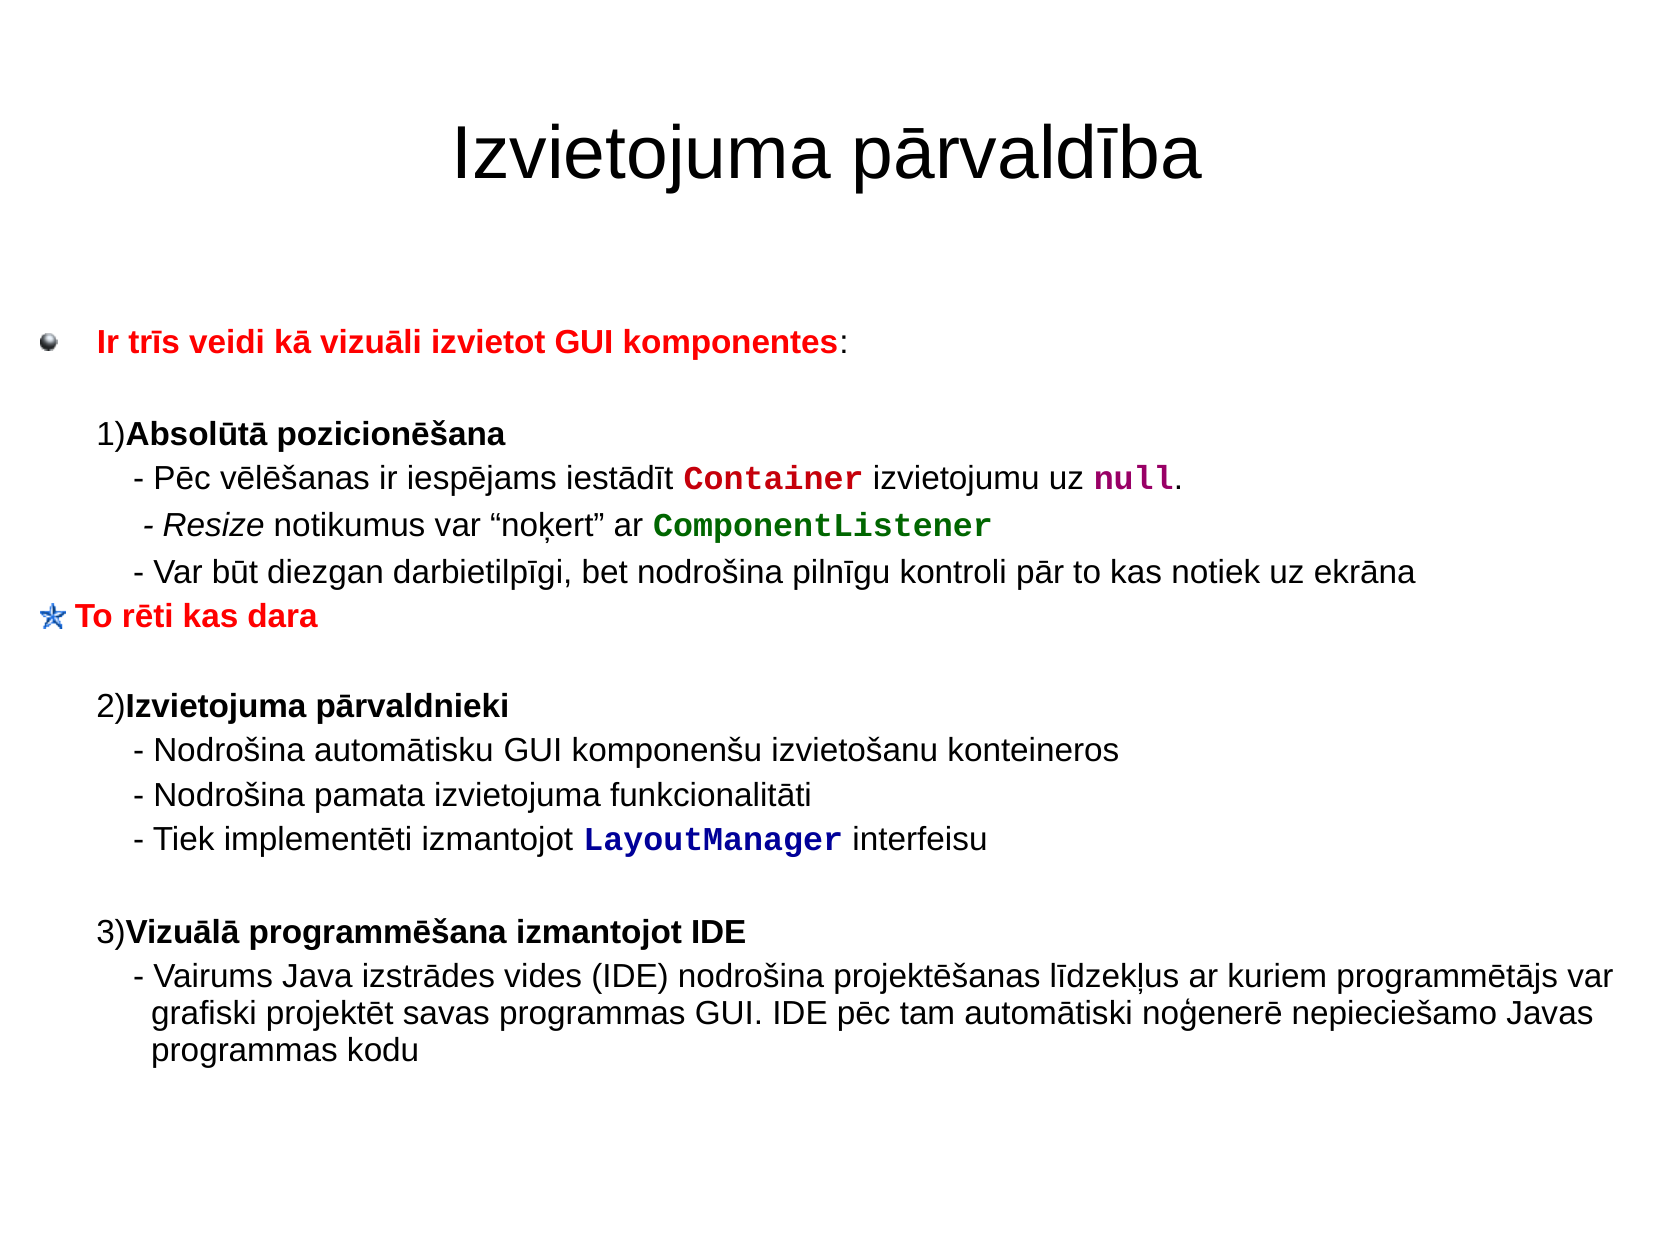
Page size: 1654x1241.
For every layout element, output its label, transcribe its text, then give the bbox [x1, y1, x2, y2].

text_box Ir trīs veidi kā vizuāli izvietot GUI komponentes: 1)Absolūtā pozicionēšana - Pēc vēlēšanas ir iespējams iestādīt Container izvietojumu uz null. - Resize notikumus var “noķert” ar ComponentListener - Var būt diezgan darbietilpīgi, bet nodrošina pilnīgu kontroli pār to kas notiek uz ekrāna To rēti kas dara 2)Izvietojuma pārvaldnieki - Nodrošina automātisku GUI komponenšu izvietošanu konteineros - Nodrošina pamata izvietojuma funkcionalitāti - Tiek implementēti izmantojot LayoutManager interfeisu 3)Vizuālā programmēšana izmantojot IDE - Vairums Java izstrādes vides (IDE) nodrošina projektēšanas līdzekļus ar kuriem programmētājs var grafiski projektēt savas programmas GUI. IDE pēc tam automātiski noģenerē nepieciešamo Javas programmas kodu [25, 316, 1654, 1084]
title Izvietojuma pārvaldība [82, 49, 1571, 257]
